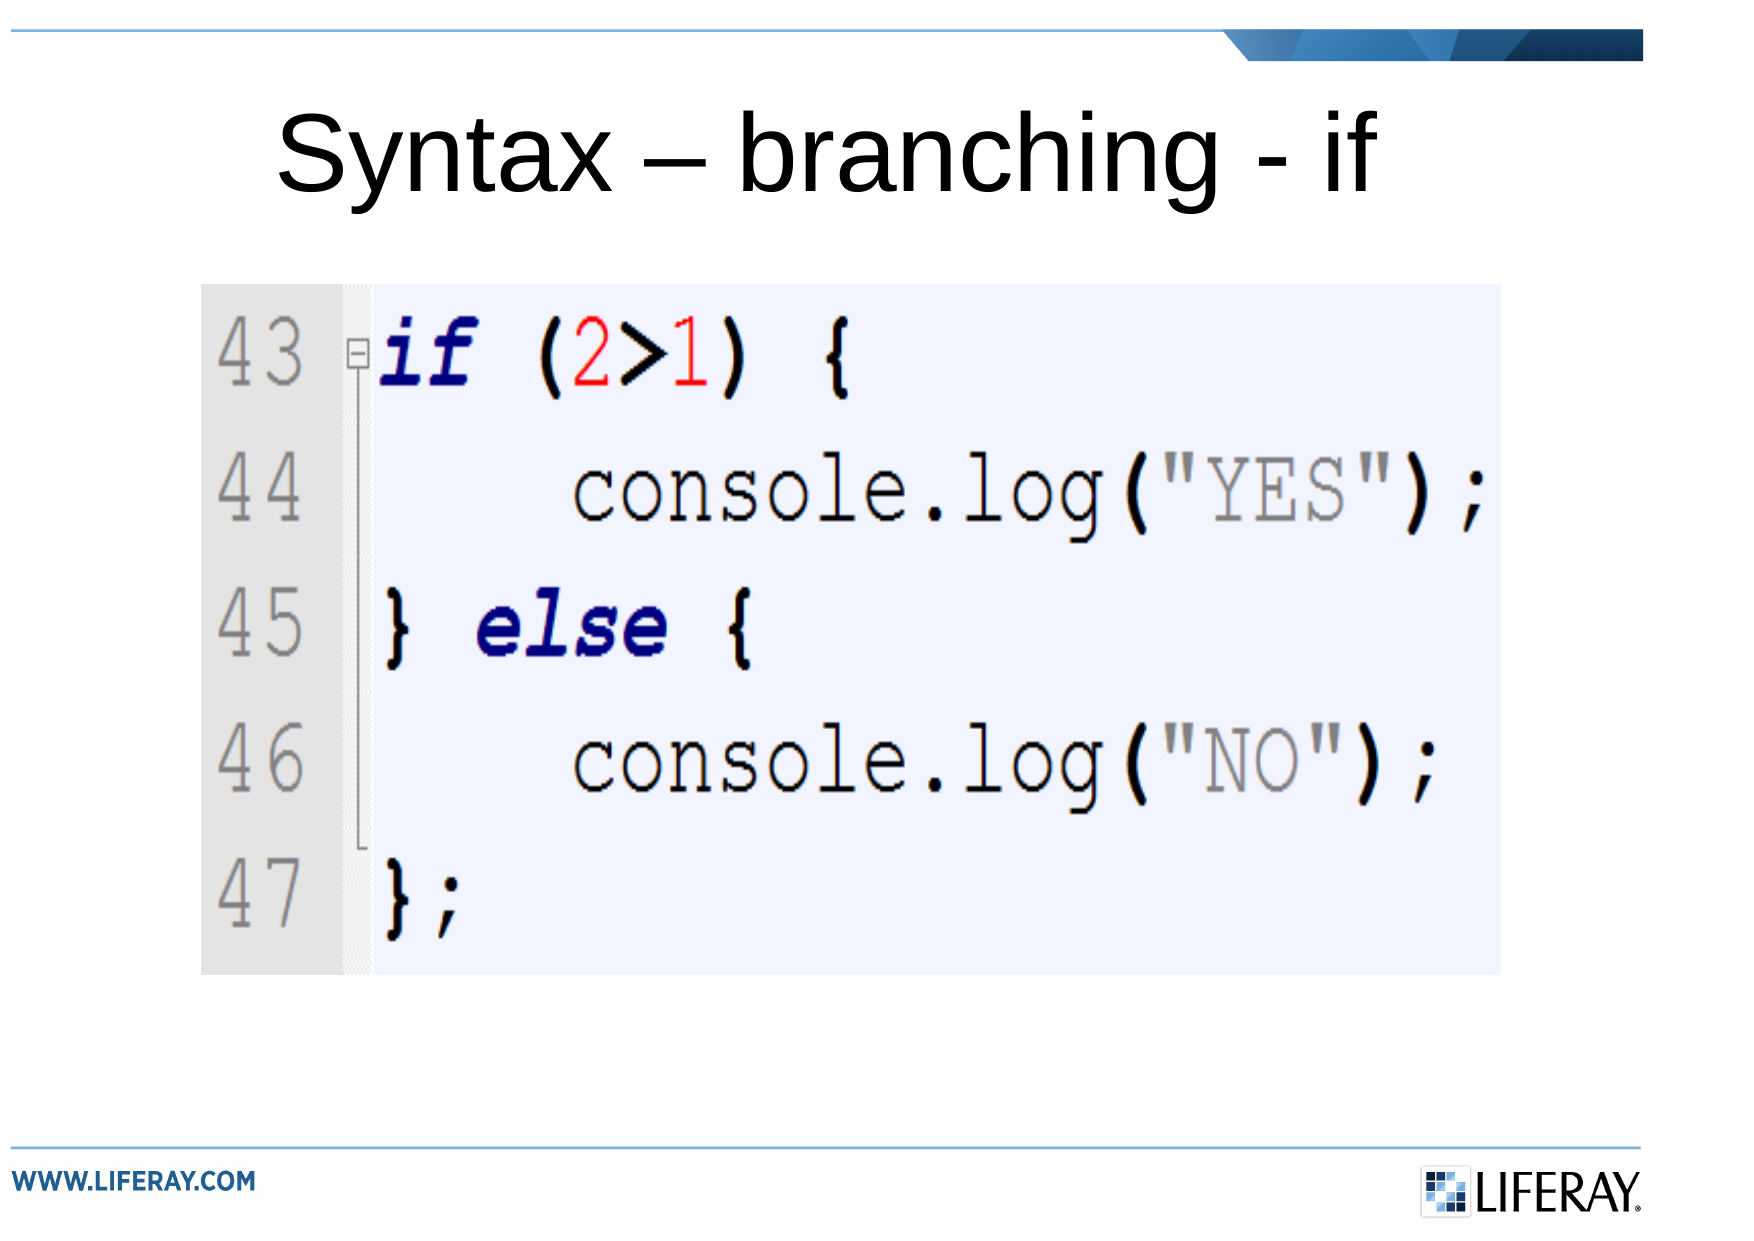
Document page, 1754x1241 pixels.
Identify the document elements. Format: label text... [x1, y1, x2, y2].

picture [9, 1124, 1642, 1234]
picture [201, 284, 1501, 976]
title Syntax – branching - if [82, 49, 1571, 257]
picture [11, 0, 1644, 84]
